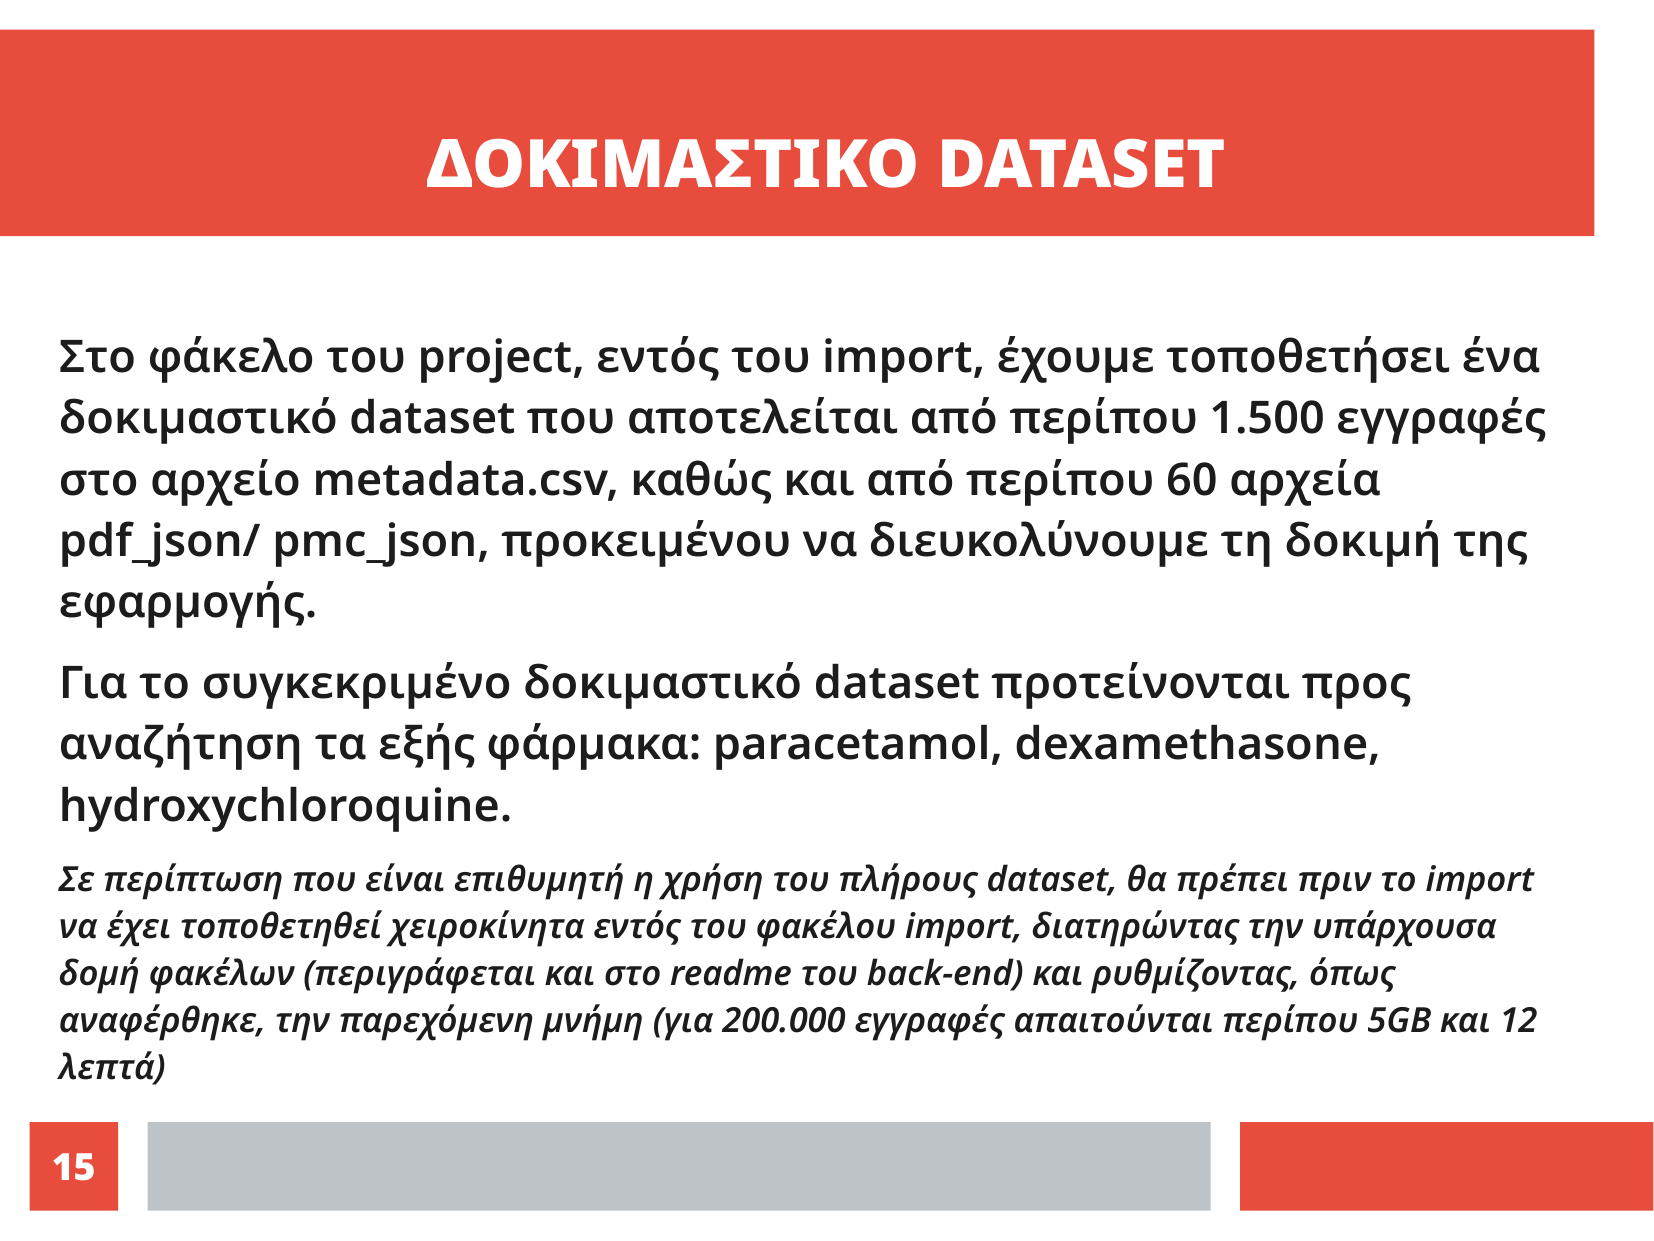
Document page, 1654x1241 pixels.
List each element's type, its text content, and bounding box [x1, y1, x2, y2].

list Στο φάκελο του project, εντός του import, έχουμε τοποθετήσει ένα δοκιμαστικό dataset που αποτελείται από περίπου 1.500 εγγραφές στο αρχείο metadata.csv, καθώς και από περίπου 60 αρχεία pdf_json/ pmc_json, προκειμένου να διευκολύνουμε τη δοκιμή της εφαρμογής. Για το συγκεκριμένο δοκιμαστικό dataset προτείνονται προς αναζήτηση τα εξής φάρμακα: paracetamol, dexamethasone, hydroxychloroquine. Σε περίπτωση που είναι επιθυμητή η χρήση του πλήρους dataset, θα πρέπει πριν το import να έχει τοποθετηθεί χειροκίνητα εντός του φακέλου import, διατηρώντας την υπάρχουσα δομή φακέλων (περιγράφεται και στο readme του back-end) και ρυθμίζοντας, όπως αναφέρθηκε, την παρεχόμενη μνήμη (για 200.000 εγγραφές απαιτούνται περίπου 5GB και 12 λεπτά) [59, 324, 1565, 1093]
title ΔΟΚΙΜΑΣΤΙΚΟ DATASET [59, 59, 1595, 207]
